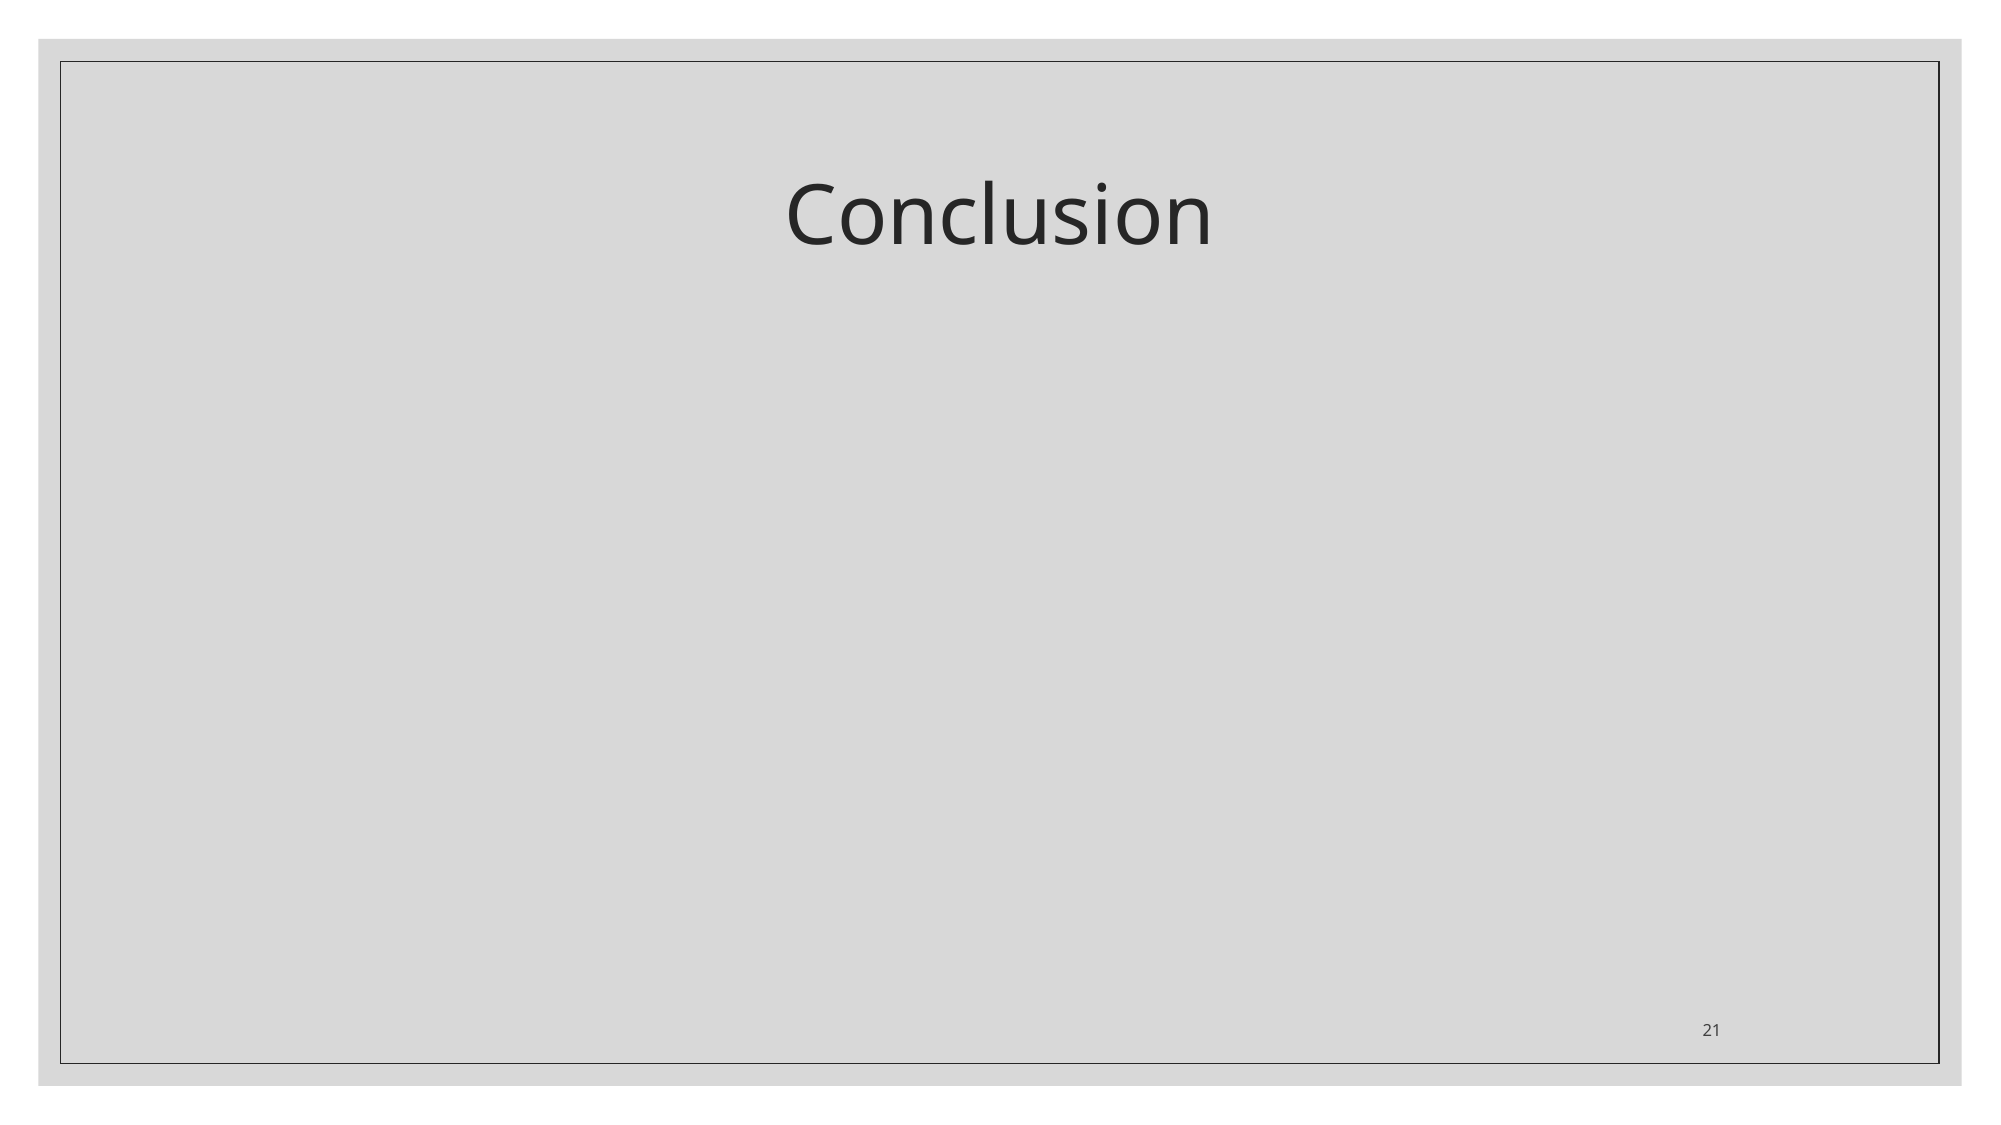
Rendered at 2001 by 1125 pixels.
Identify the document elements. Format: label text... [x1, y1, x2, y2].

text_box [1687, 990, 1825, 1051]
title Conclusion [174, 105, 1825, 331]
